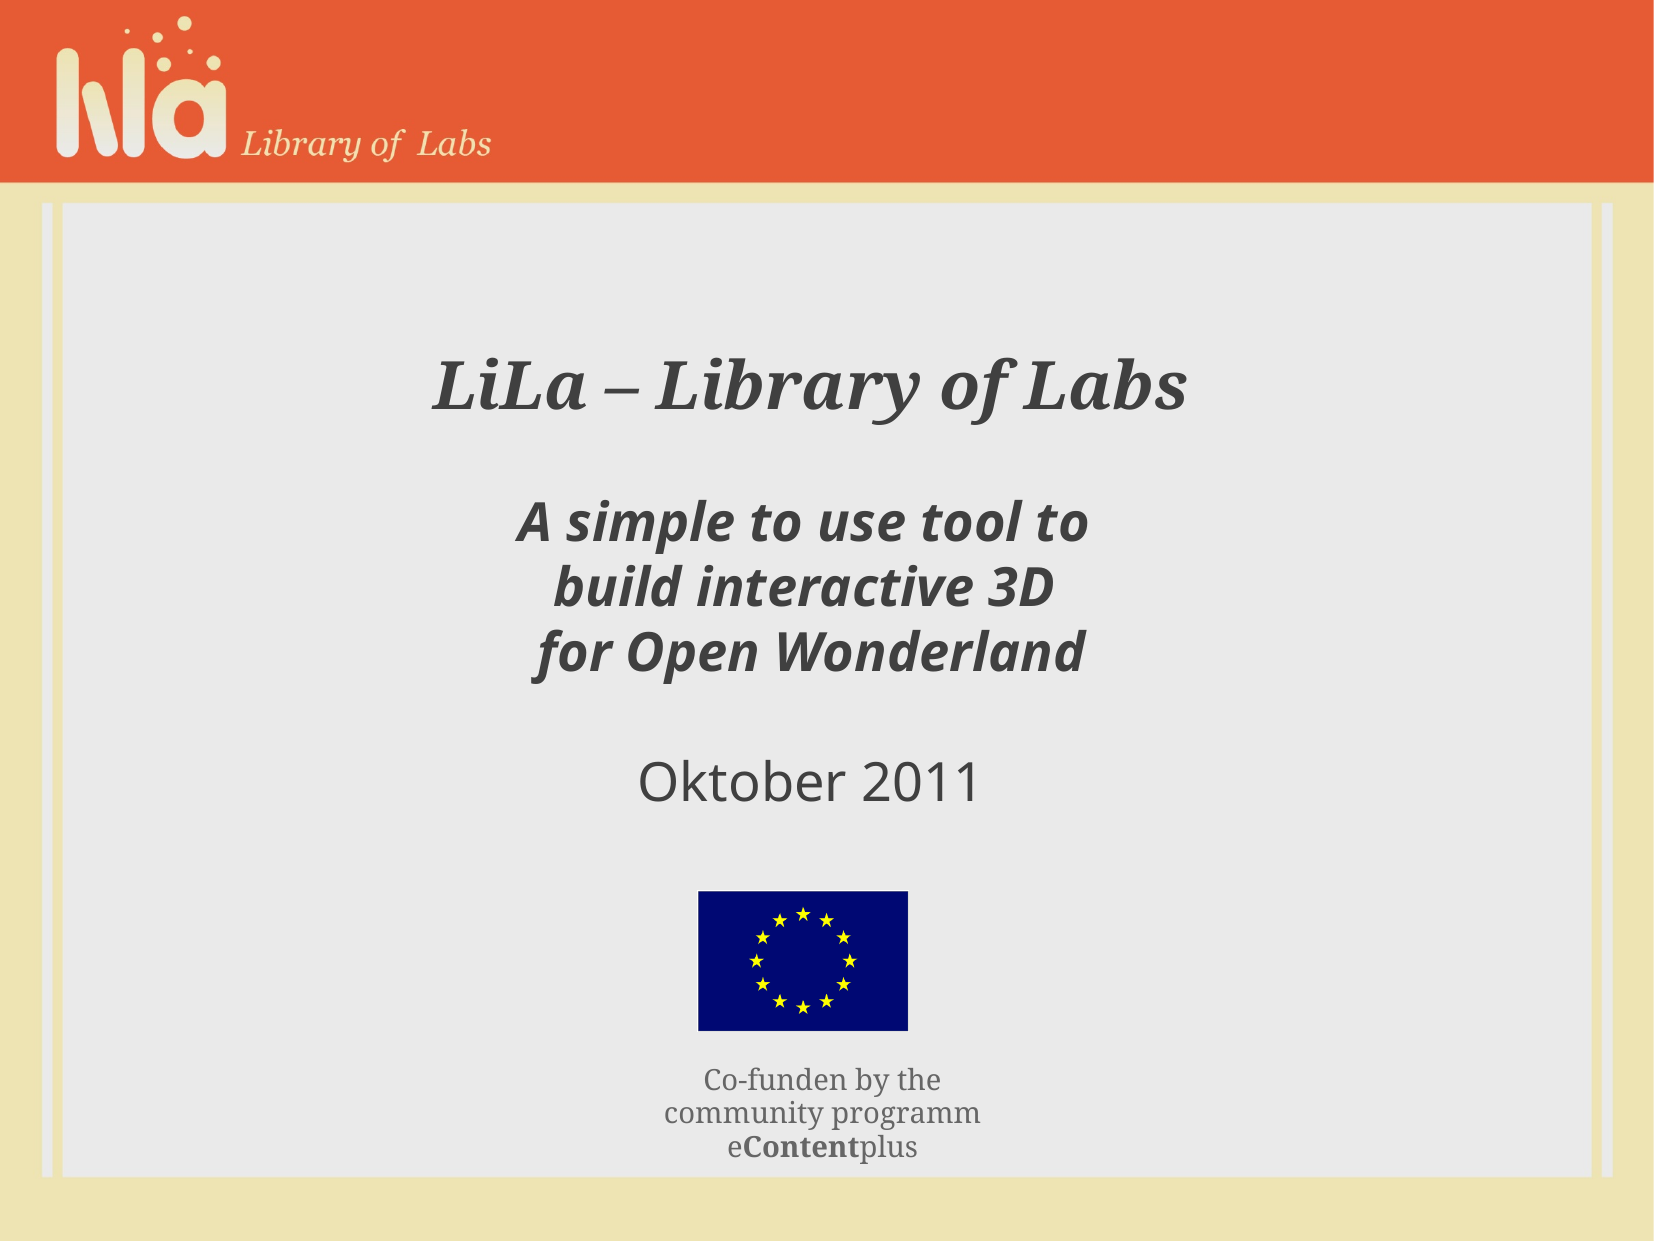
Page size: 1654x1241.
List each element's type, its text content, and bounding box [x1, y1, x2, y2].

picture [0, 0, 1654, 1241]
text_box Co-funden by the community programm eContentplus [613, 1055, 1032, 1186]
text_box LiLa – Library of Labs A simple to use tool to build interactive 3D for Open Wonderland Oktober 2011 [173, 290, 1450, 866]
